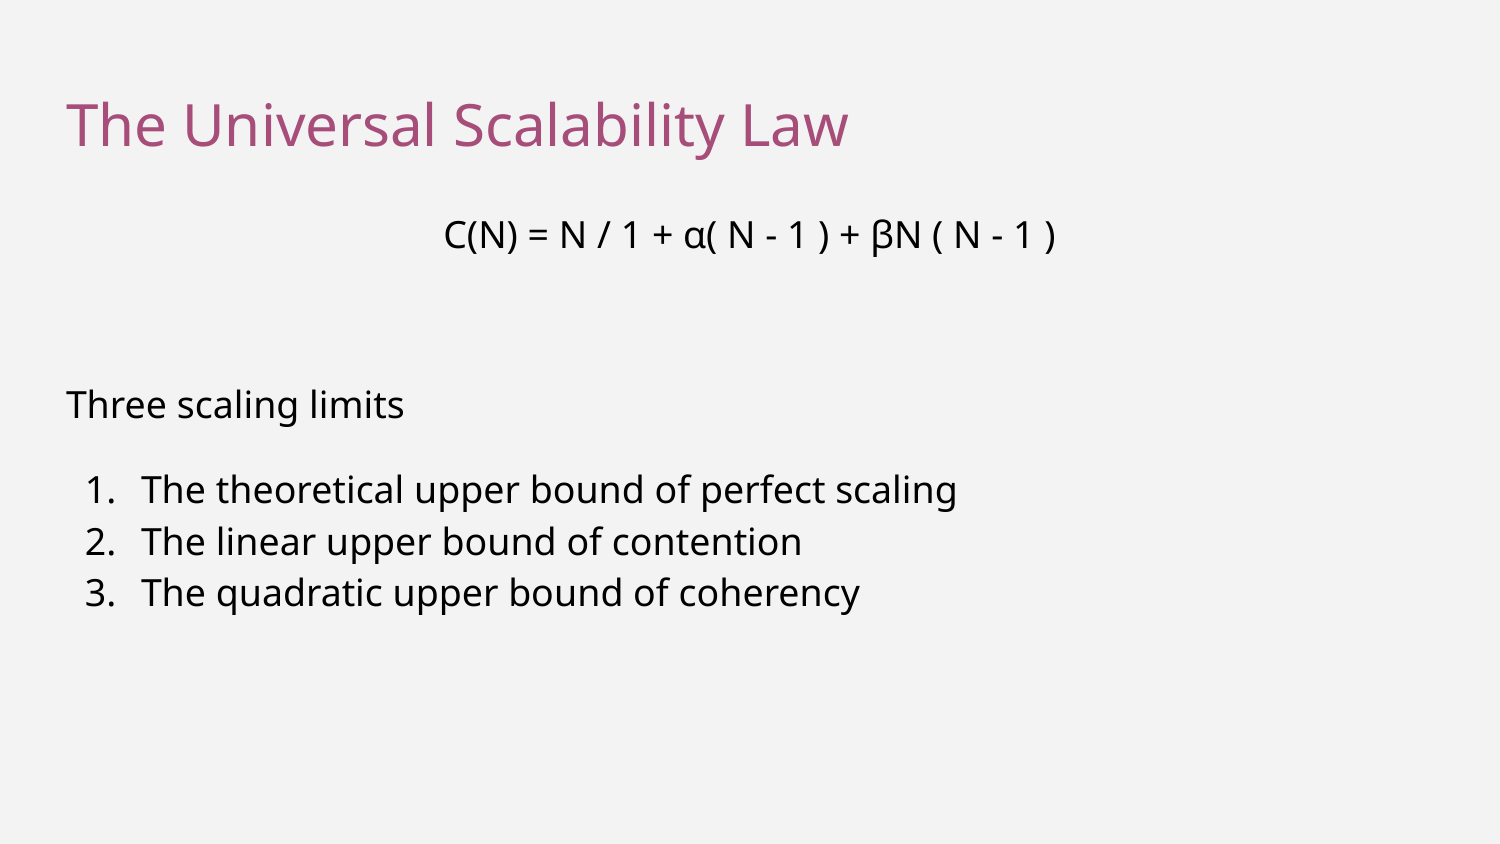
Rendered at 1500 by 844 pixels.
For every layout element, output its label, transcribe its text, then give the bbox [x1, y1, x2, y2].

list C(N) = N / 1 + α( N - 1 ) + βN ( N - 1 ) Three scaling limits The theoretical upper bound of perfect scaling The linear upper bound of contention The quadratic upper bound of coherency [51, 189, 1449, 750]
title The Universal Scalability Law [51, 72, 1449, 167]
